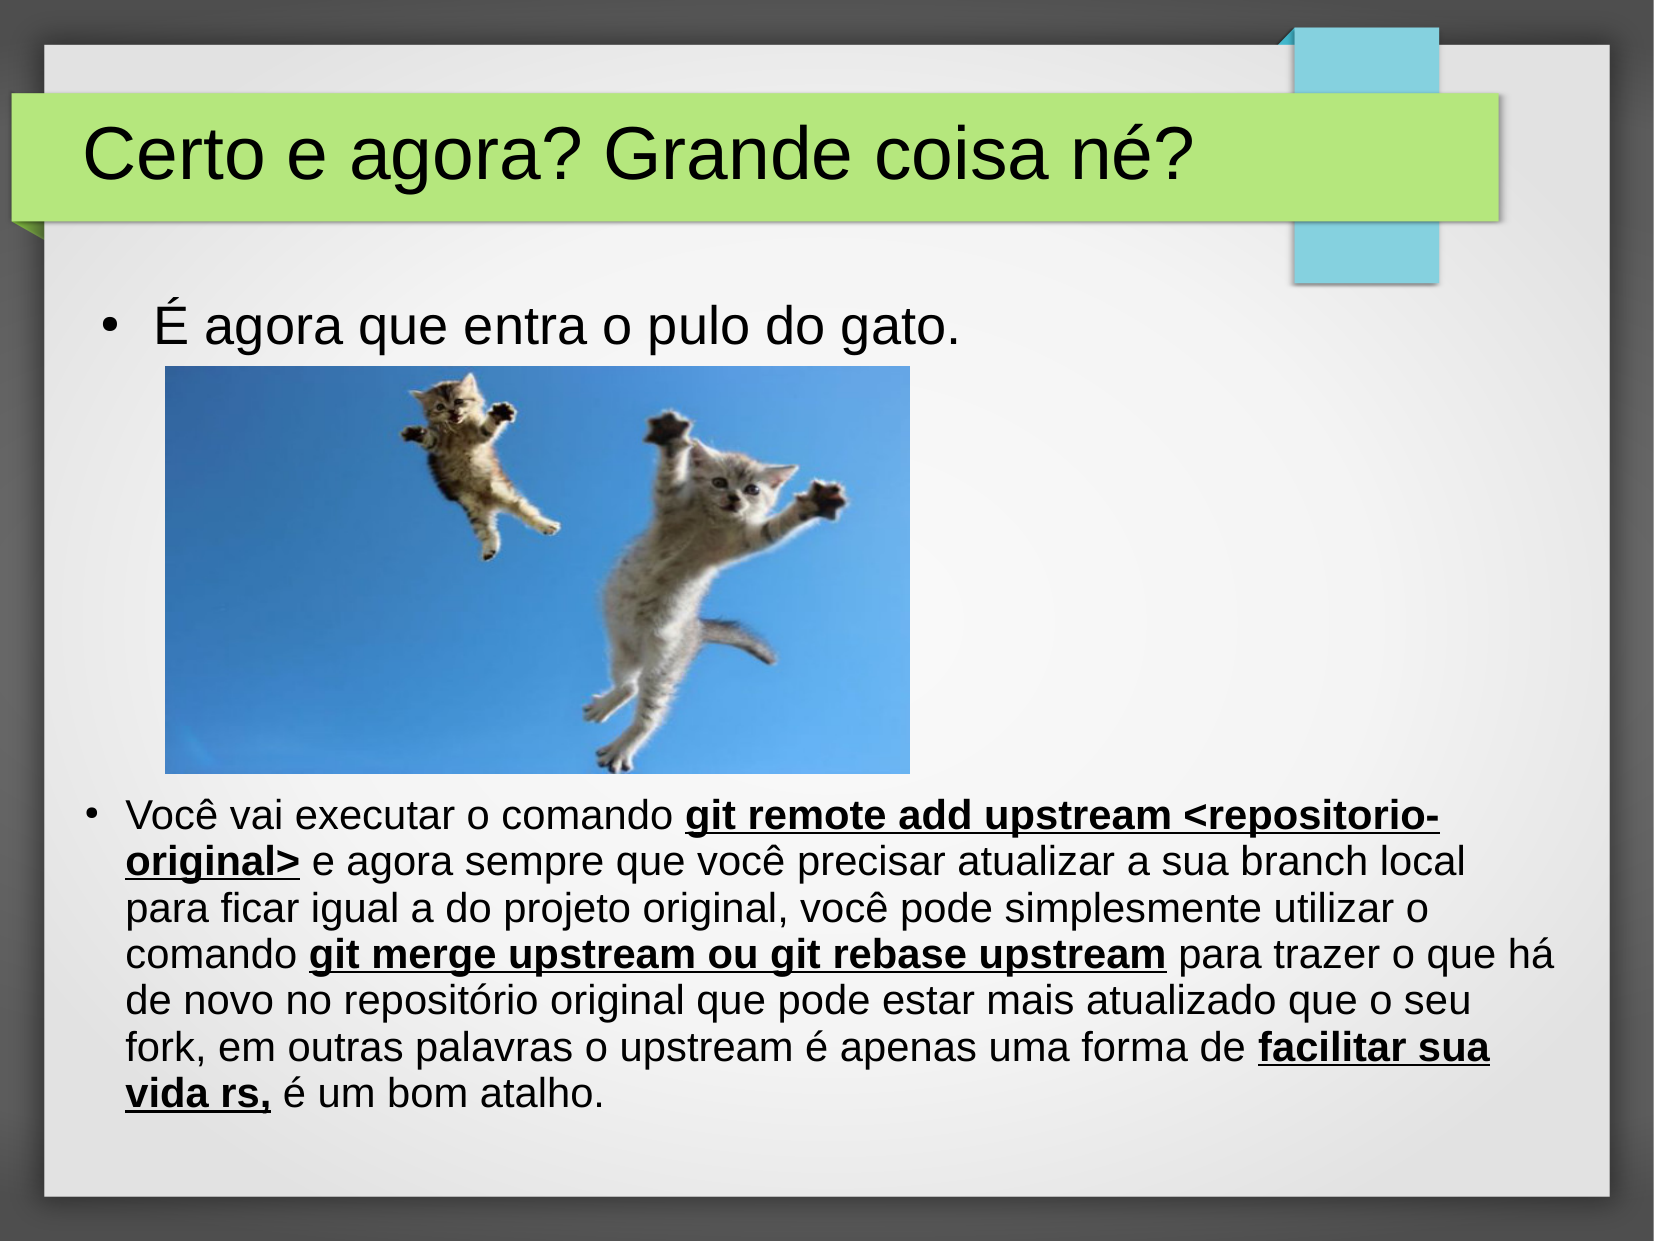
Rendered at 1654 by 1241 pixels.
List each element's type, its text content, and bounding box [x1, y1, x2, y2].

title Certo e agora? Grande coisa né? [82, 94, 1264, 213]
list Você vai executar o comando git remote add upstream <repositorio-original> e agora sempre que você precisar atualizar a sua branch local para ficar igual a do projeto original, você pode simplesmente utilizar o comando git merge upstream ou git rebase upstream para trazer o que há de novo no repositório original que pode estar mais atualizado que o seu fork, em outras palavras o upstream é apenas uma forma de facilitar sua vida rs, é um bom atalho. [70, 791, 1560, 1123]
picture [0, 0, 1654, 1241]
list É agora que entra o pulo do gato. [82, 295, 1571, 390]
